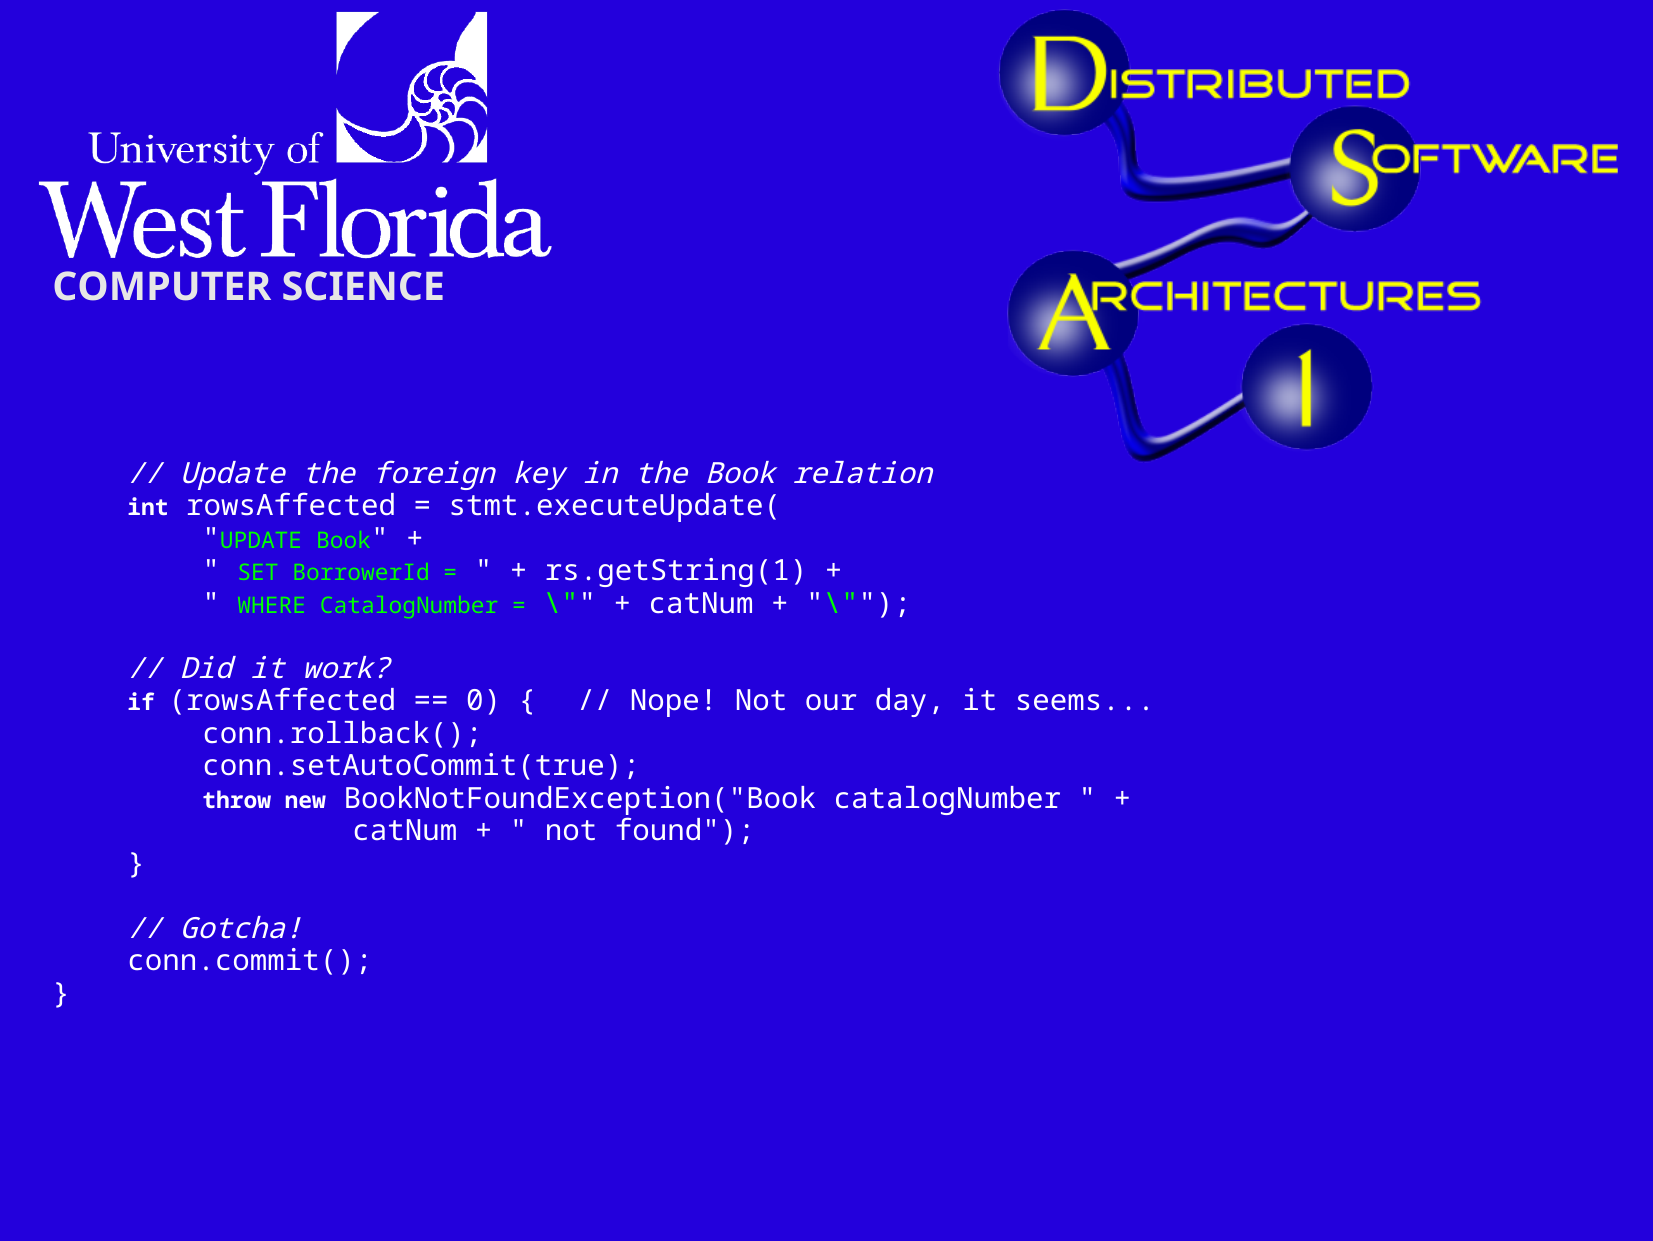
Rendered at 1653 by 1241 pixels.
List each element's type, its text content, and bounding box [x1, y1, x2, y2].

text_box // Update the foreign key in the Book relation int rowsAffected = stmt.executeUpdate( "UPDATE Book" + " SET BorrowerId = " + rs.getString(1) + " WHERE CatalogNumber = \"" + catNum + "\""); // Did it work? if (rowsAffected == 0) { // Nope! Not our day, it seems... conn.rollback(); conn.setAutoCommit(true); throw new BookNotFoundException("Book catalogNumber " + catNum + " not found"); } // Gotcha! conn.commit(); } [37, 450, 1388, 801]
text_box COMPUTER SCIENCE [37, 262, 563, 316]
picture [910, 0, 1653, 506]
picture [37, 0, 559, 262]
